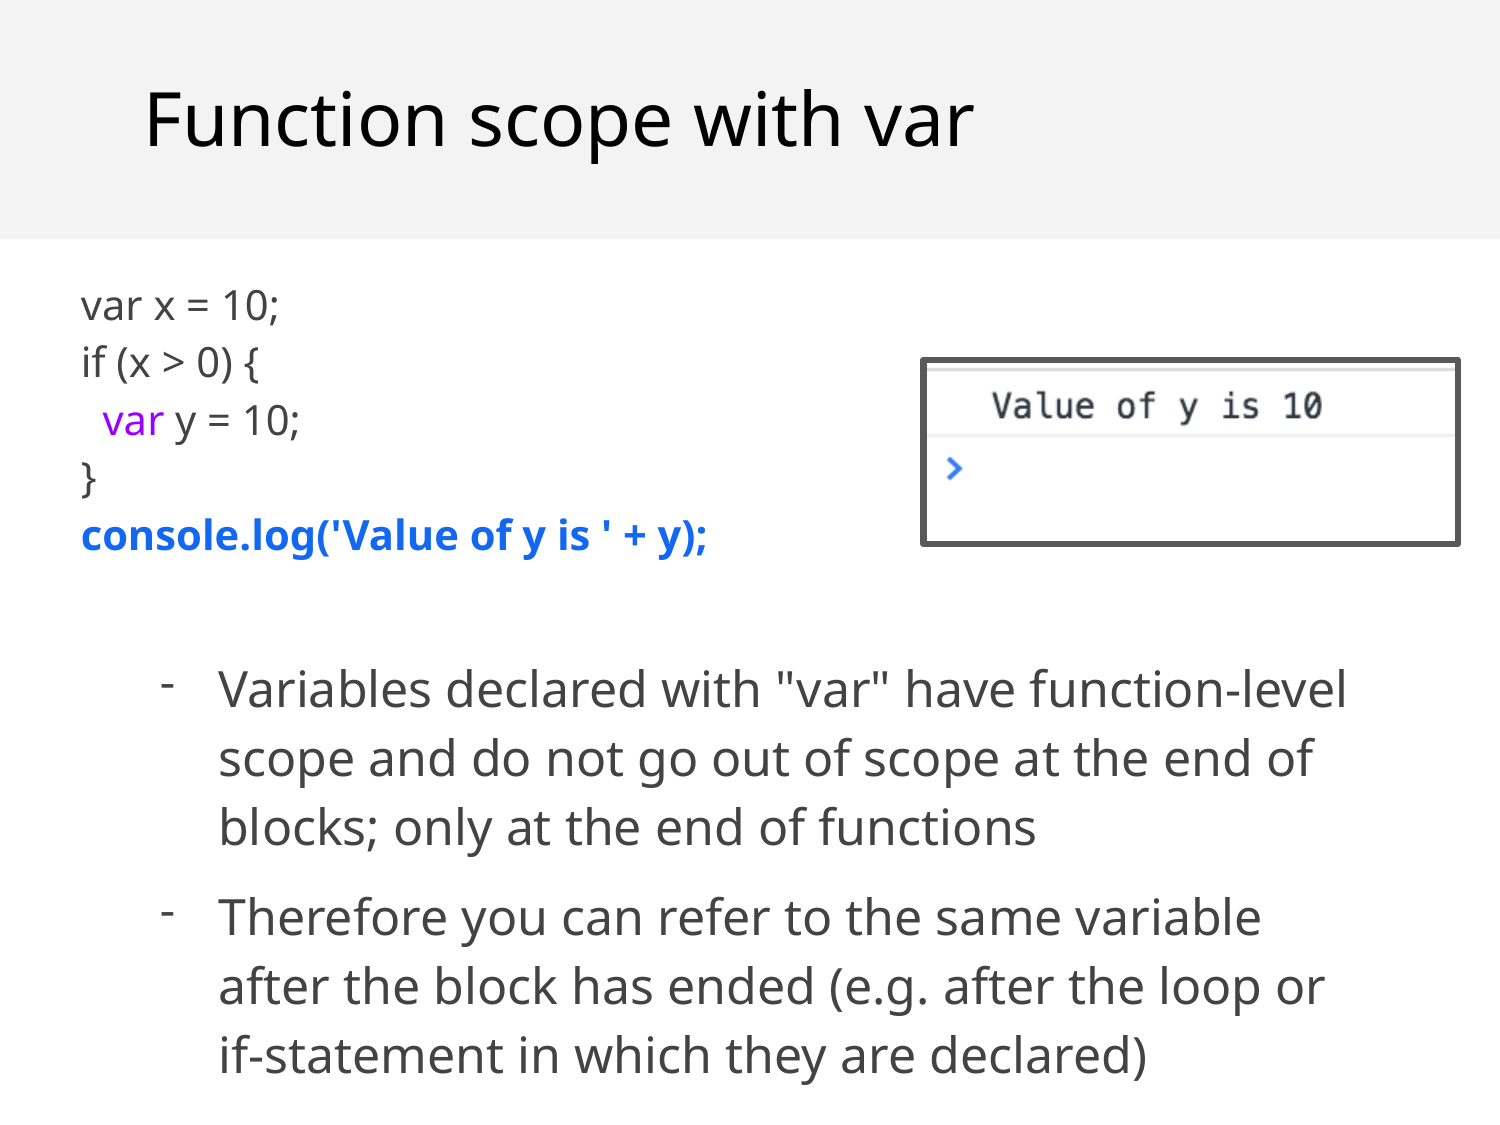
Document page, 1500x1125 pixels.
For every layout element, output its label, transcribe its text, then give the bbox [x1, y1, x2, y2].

picture [926, 362, 1455, 541]
list Variables declared with "var" have function-level scope and do not go out of scope at the end of blocks; only at the end of functions Therefore you can refer to the same variable after the block has ended (e.g. after the loop or if-statement in which they are declared) [128, 633, 1372, 899]
list var x = 10; if (x > 0) { var y = 10; } console.log('Value of y is ' + y); [65, 255, 907, 648]
title Function scope with var [128, 56, 1372, 183]
